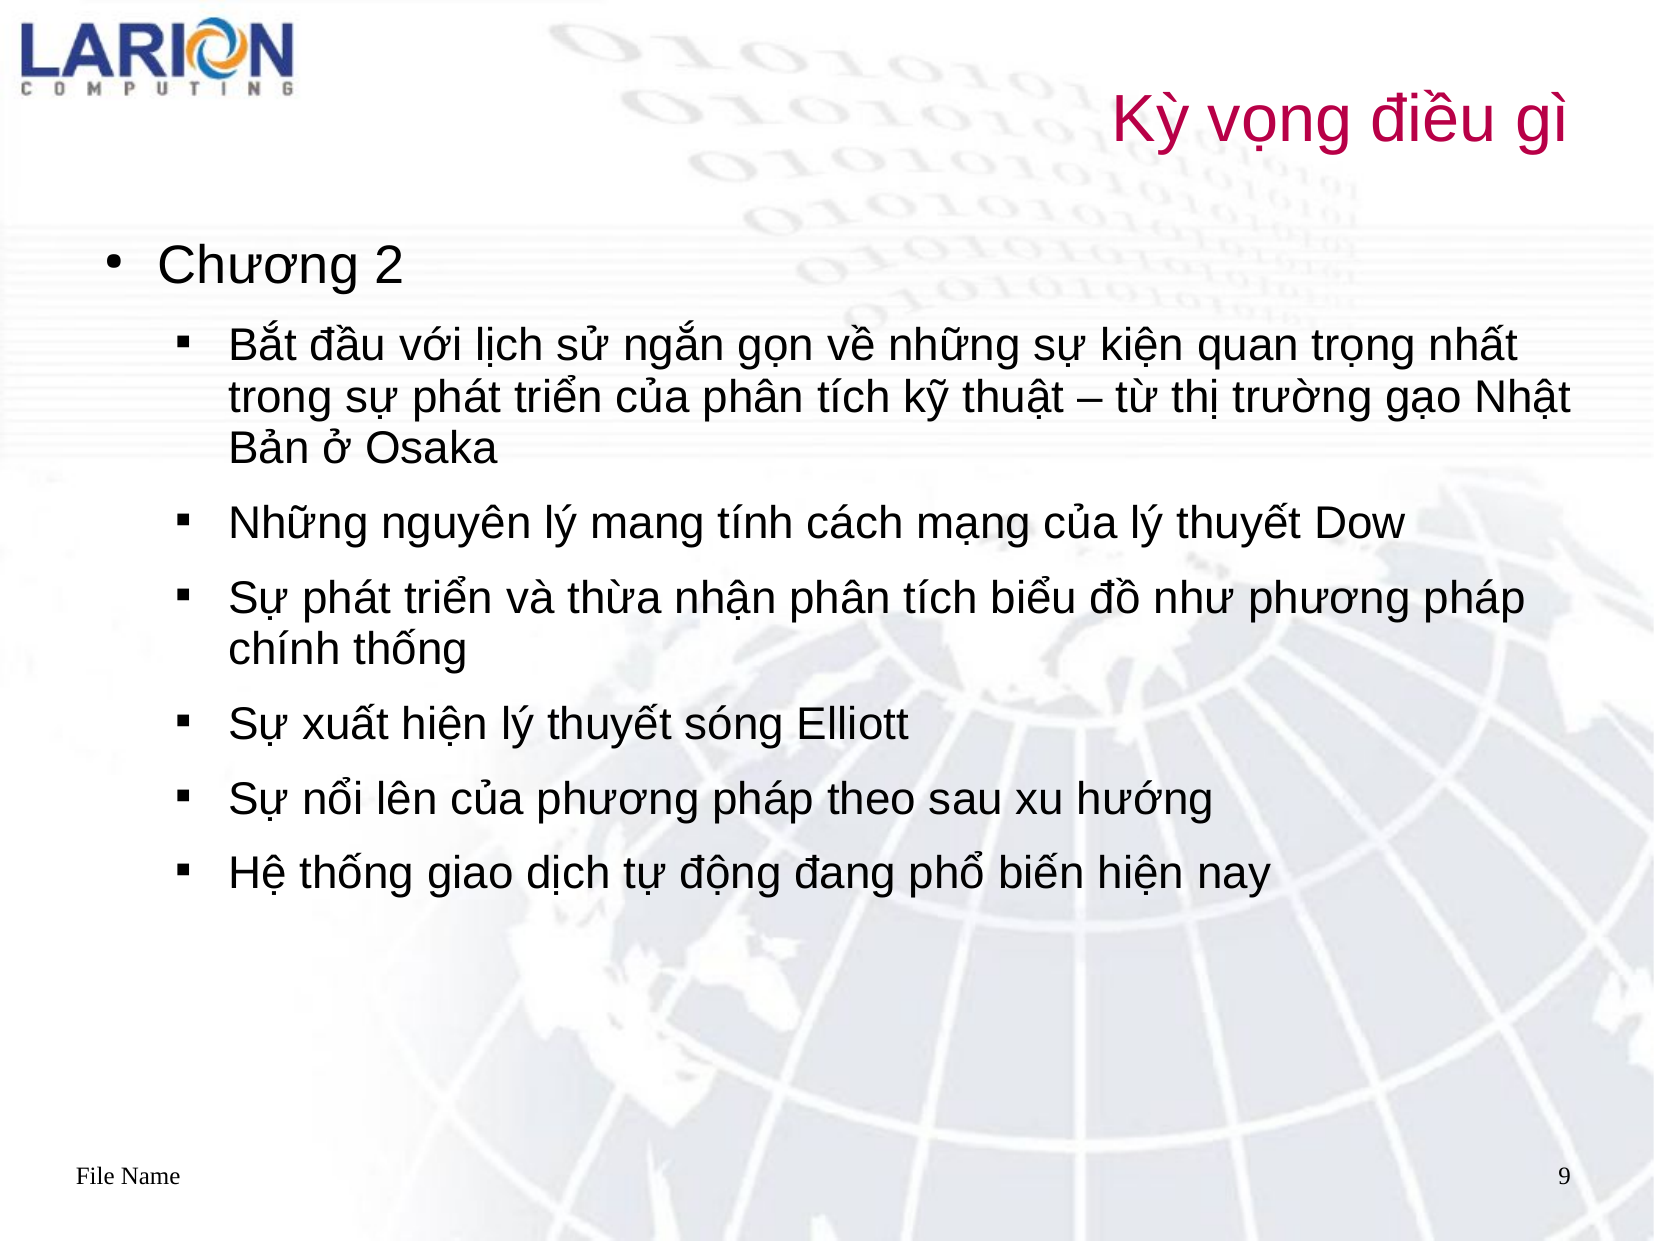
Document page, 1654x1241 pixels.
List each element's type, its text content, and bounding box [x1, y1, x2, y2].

title Kỳ vọng điều gì [300, 49, 1571, 188]
picture [0, 0, 1654, 1241]
list Chương 2 Bắt đầu với lịch sử ngắn gọn về những sự kiện quan trọng nhất trong sự phát triển của phân tích kỹ thuật – từ thị trường gạo Nhật Bản ở Osaka Những nguyên lý mang tính cách mạng của lý thuyết Dow Sự phát triển và thừa nhận phân tích biểu đồ như phương pháp chính thống Sự xuất hiện lý thuyết sóng Elliott Sự nổi lên của phương pháp theo sau xu hướng Hệ thống giao dịch tự động đang phổ biến hiện nay [86, 234, 1576, 1039]
